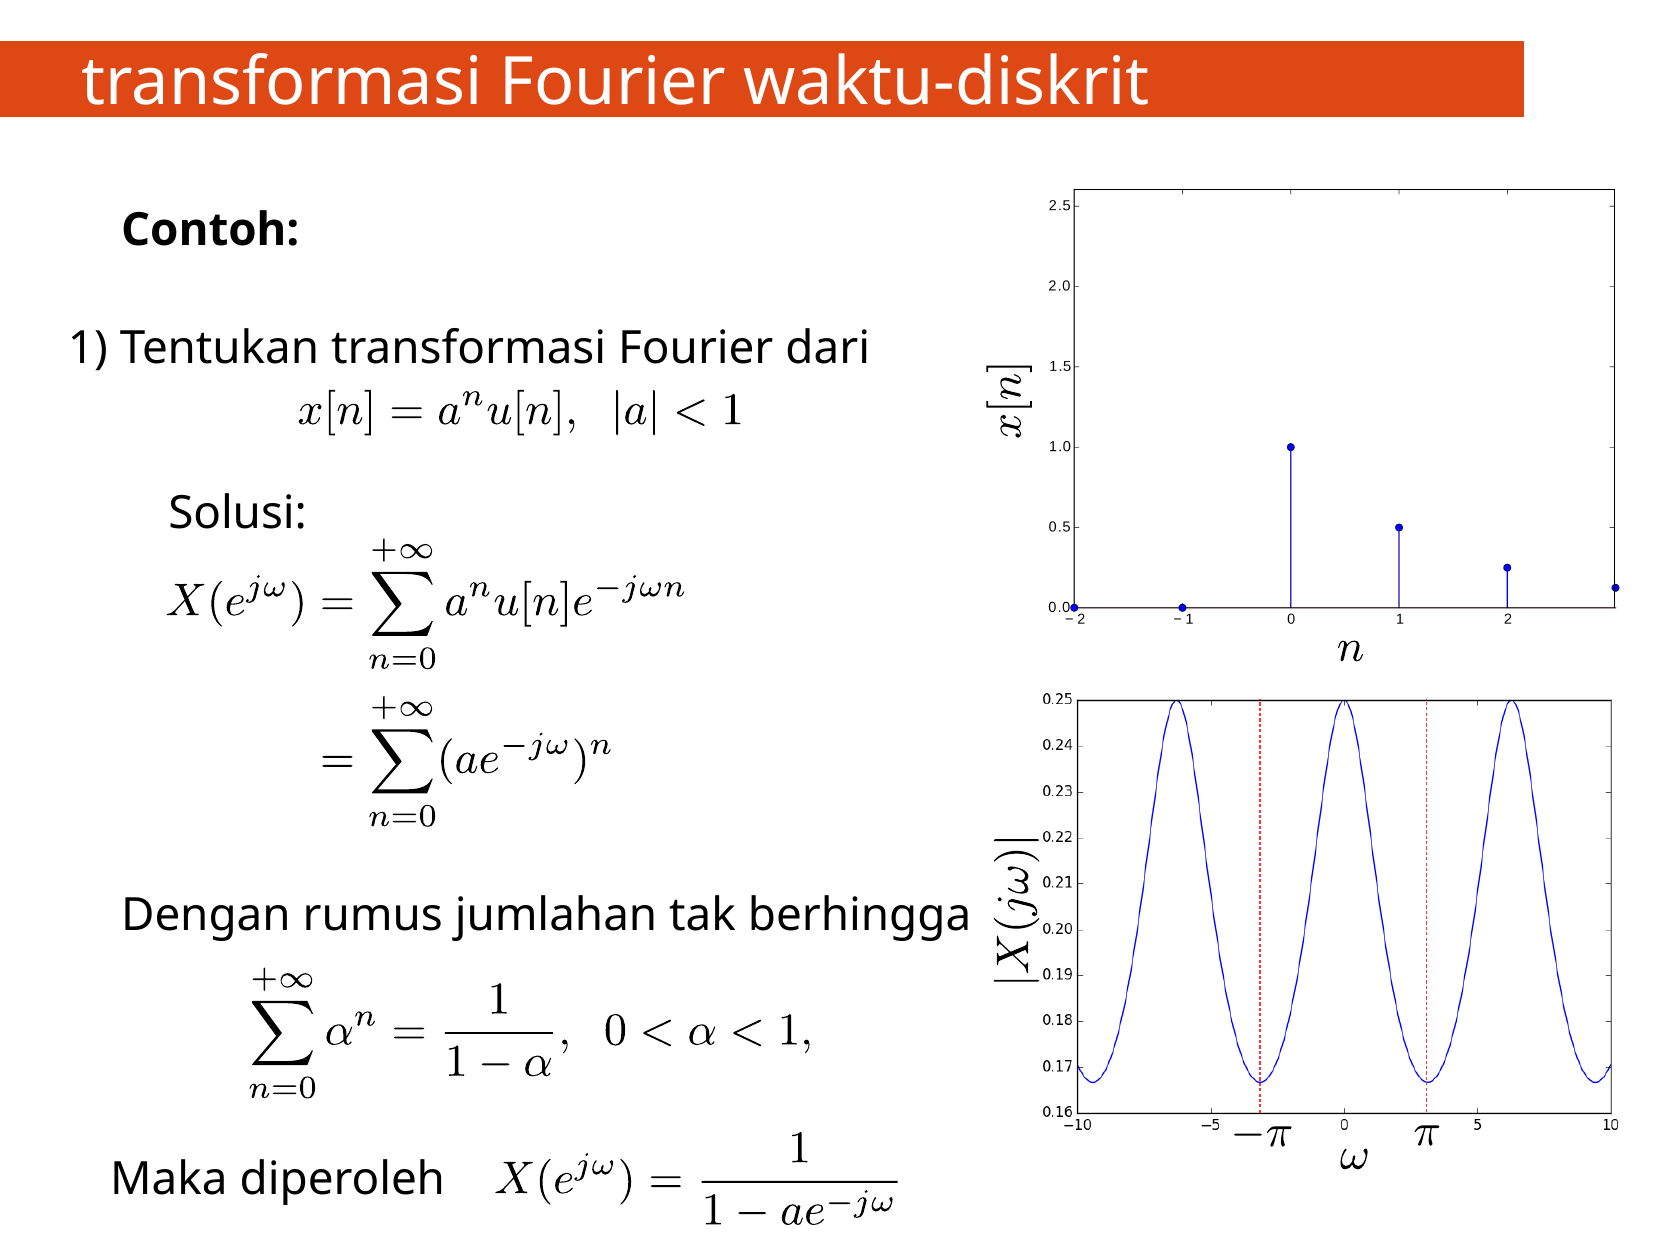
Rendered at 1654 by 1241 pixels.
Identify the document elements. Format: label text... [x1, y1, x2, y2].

text_box [494, 1205, 898, 1229]
text_box Tentukan transformasi Fourier dari [53, 307, 876, 374]
text_box [165, 538, 686, 827]
text_box Solusi: [153, 472, 294, 539]
text_box [1339, 1148, 1371, 1170]
text_box Maka diperoleh [95, 1138, 945, 1205]
text_box [248, 967, 813, 1099]
text_box [993, 833, 1040, 988]
picture [1039, 687, 1622, 1134]
text_box [494, 1131, 898, 1138]
picture [1027, 173, 1630, 642]
text_box [1440, 41, 1524, 117]
text_box Dengan rumus jumlahan tak berhingga [106, 874, 956, 941]
text_box [986, 360, 1032, 439]
text_box [1230, 1119, 1294, 1150]
text_box [297, 389, 745, 436]
text_box [1336, 640, 1365, 662]
text_box [0, 41, 81, 117]
text_box transformasi Fourier waktu-diskrit [81, 41, 1440, 117]
text_box [1413, 1125, 1442, 1146]
text_box Contoh: [106, 188, 313, 256]
